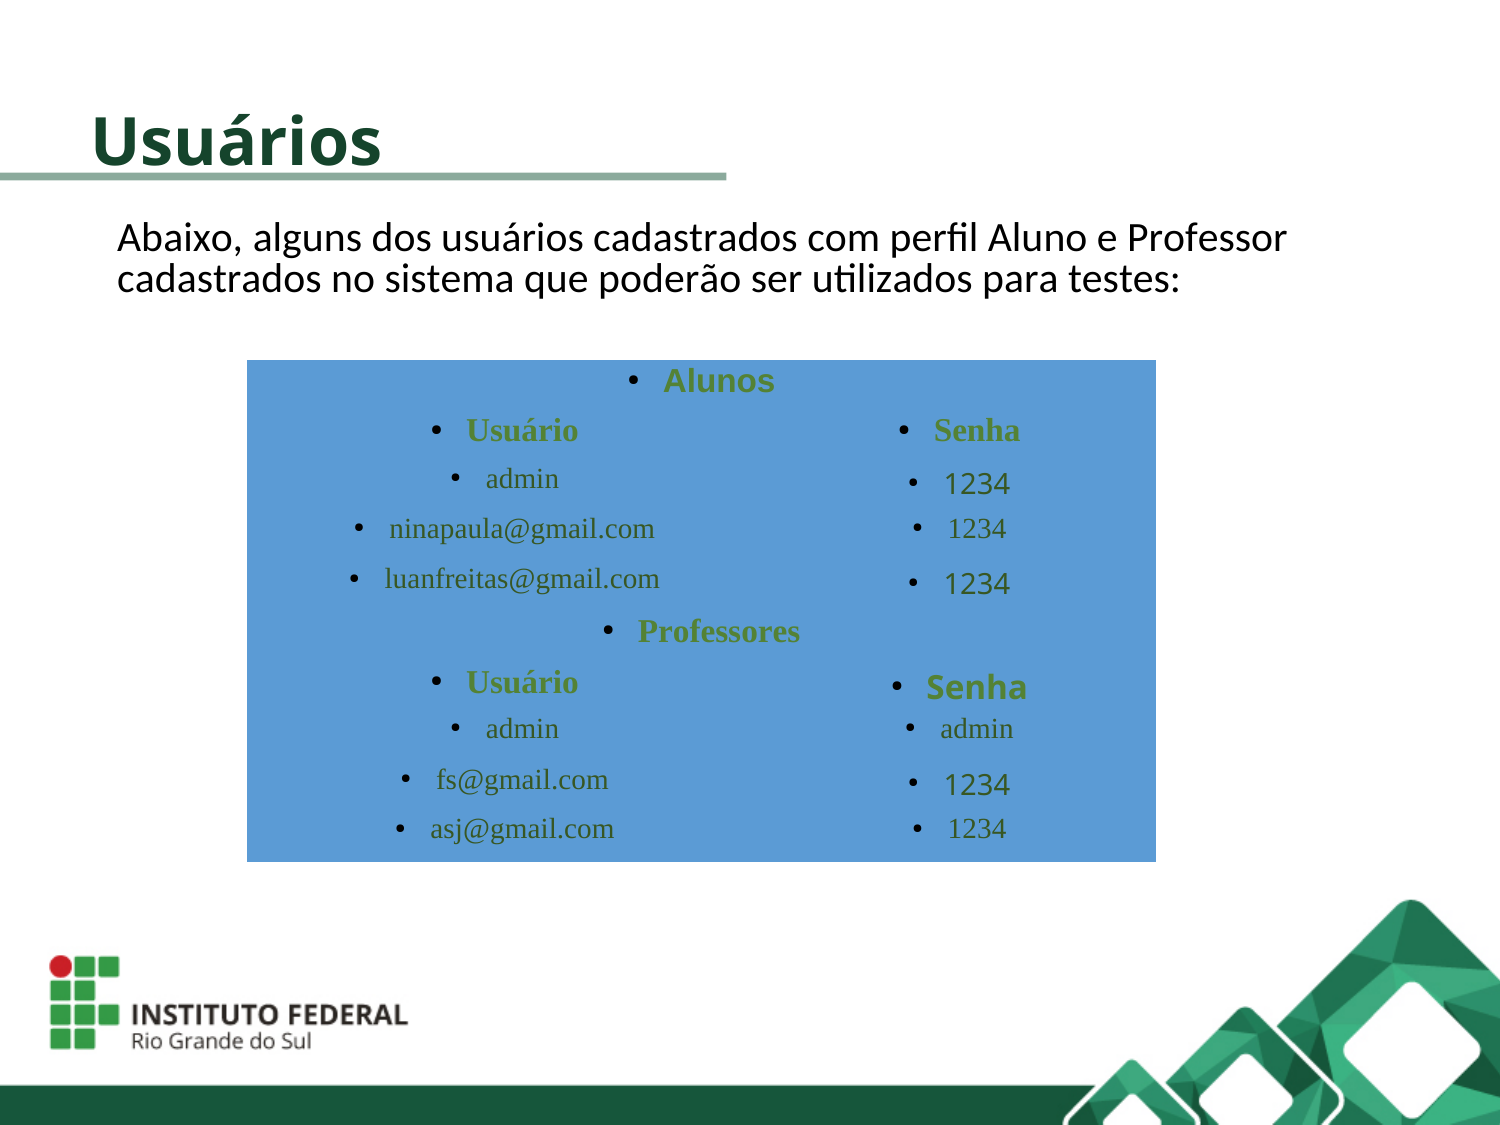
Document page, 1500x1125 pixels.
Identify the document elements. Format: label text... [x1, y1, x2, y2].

table_cell admin [247, 460, 763, 510]
table_cell Usuário [247, 661, 763, 710]
table_cell fs@gmail.com [247, 761, 763, 811]
title Usuários [75, 45, 1426, 233]
table_cell 1234 [763, 761, 1156, 811]
table_cell Senha [763, 410, 1156, 460]
text_box Abaixo, alguns dos usuários cadastrados com perfil Aluno e Professor cadastrados no sistema que poderão ser utilizados para testes: [102, 212, 1426, 333]
table_cell 1234 [763, 561, 1156, 610]
text_box [0, 173, 75, 180]
table_cell asj@gmail.com [247, 811, 763, 862]
table_cell admin [763, 710, 1156, 761]
table_cell 1234 [763, 460, 1156, 510]
table_cell 1234 [763, 510, 1156, 561]
table_cell 1234 [763, 811, 1156, 862]
table_cell luanfreitas@gmail.com [247, 561, 763, 610]
table_cell Usuário [247, 410, 763, 460]
table_cell Professores [247, 610, 1156, 661]
table_cell ninapaula@gmail.com [247, 510, 763, 561]
table_header Alunos [247, 360, 1156, 410]
table_cell Senha [763, 661, 1156, 710]
table_cell admin [247, 710, 763, 761]
